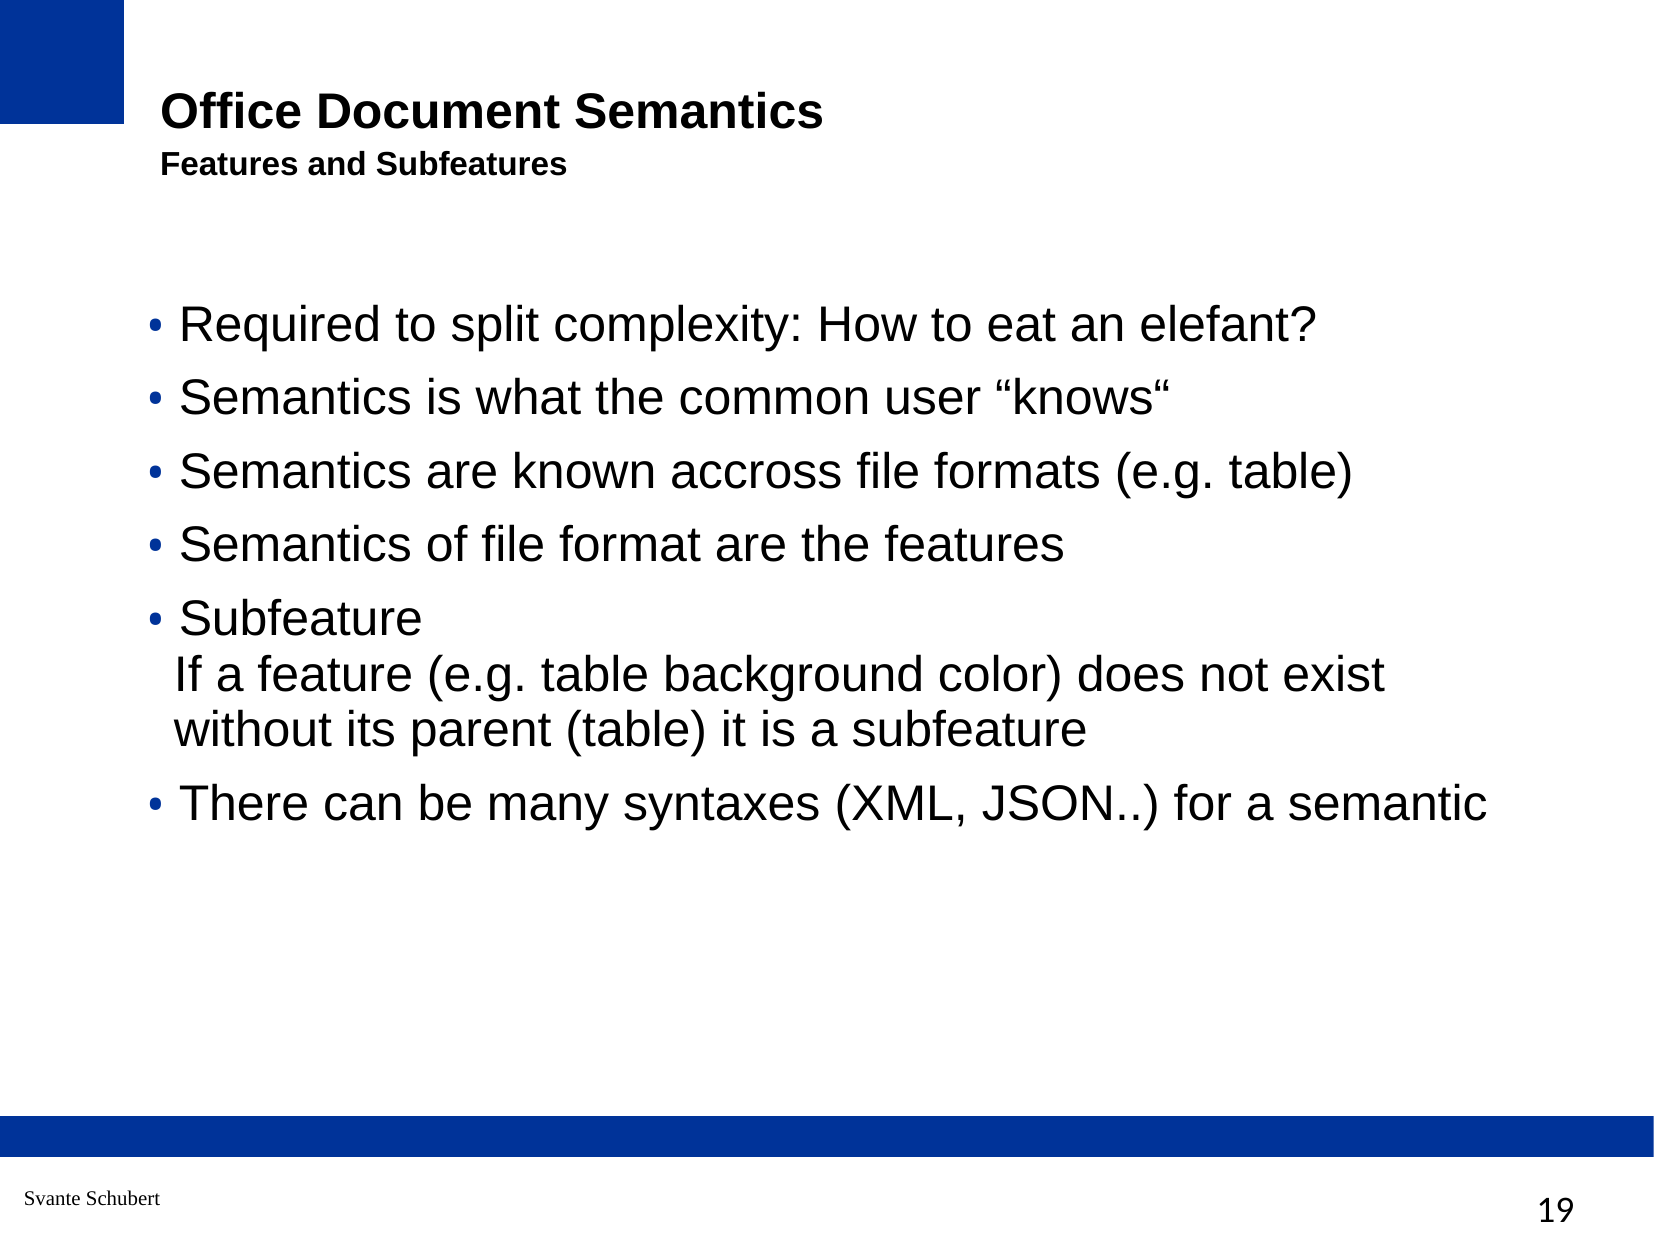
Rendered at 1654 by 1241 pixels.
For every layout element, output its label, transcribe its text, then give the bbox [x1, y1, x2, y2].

text_box Svante Schubert [24, 1187, 589, 1219]
title Office Document Semantics Features and Subfeatures [160, 74, 1530, 242]
list Required to split complexity: How to eat an elefant? Semantics is what the common user “knows“ Semantics are known accross file formats (e.g. table) Semantics of file format are the features Subfeature If a feature (e.g. table background color) does not exist without its parent (table) it is a subfeature There can be many syntaxes (XML, JSON..) for a semantic [145, 296, 1555, 1115]
